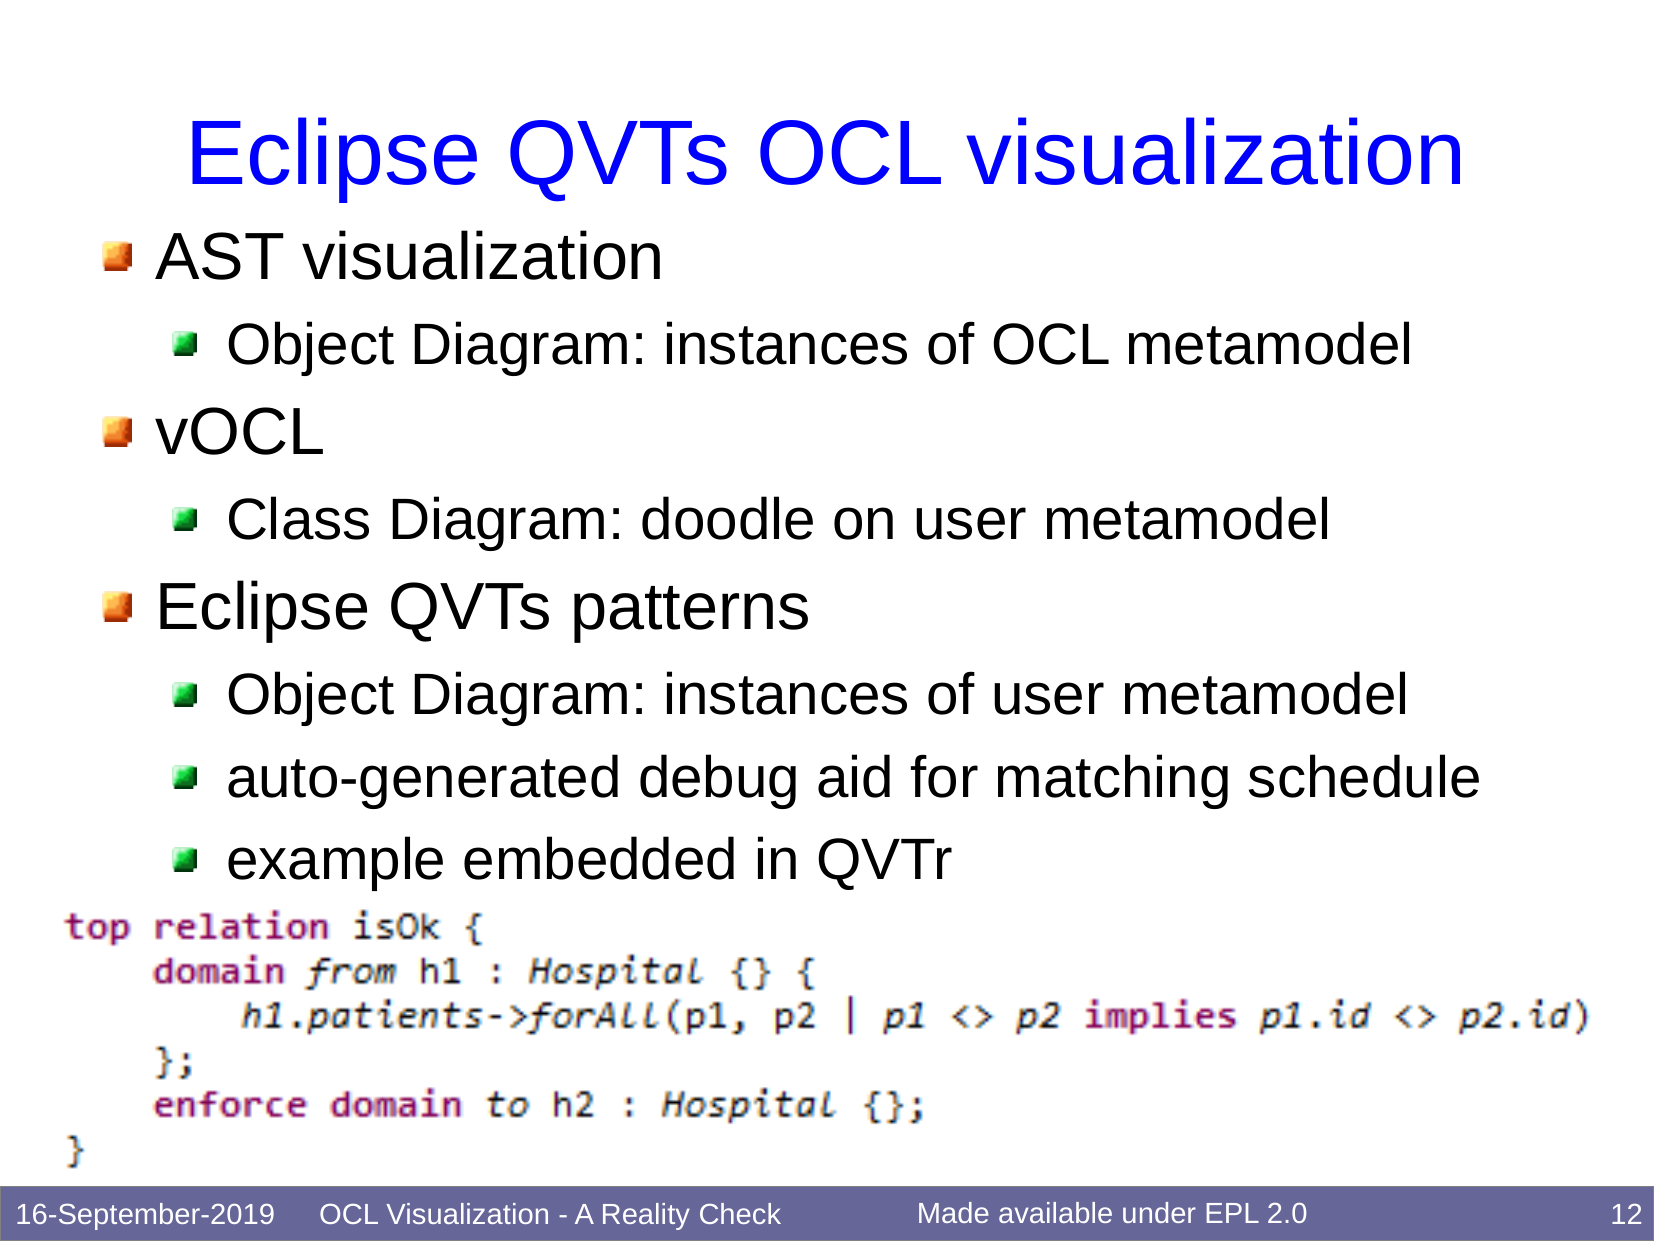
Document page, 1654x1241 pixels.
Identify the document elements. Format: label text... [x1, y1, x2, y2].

picture [59, 905, 1600, 1175]
list AST visualization Object Diagram: instances of OCL metamodel vOCL Class Diagram: doodle on user metamodel Eclipse QVTs patterns Object Diagram: instances of user metamodel auto-generated debug aid for matching schedule example embedded in QVTr [84, 218, 1558, 893]
title Eclipse QVTs OCL visualization [19, 49, 1634, 257]
